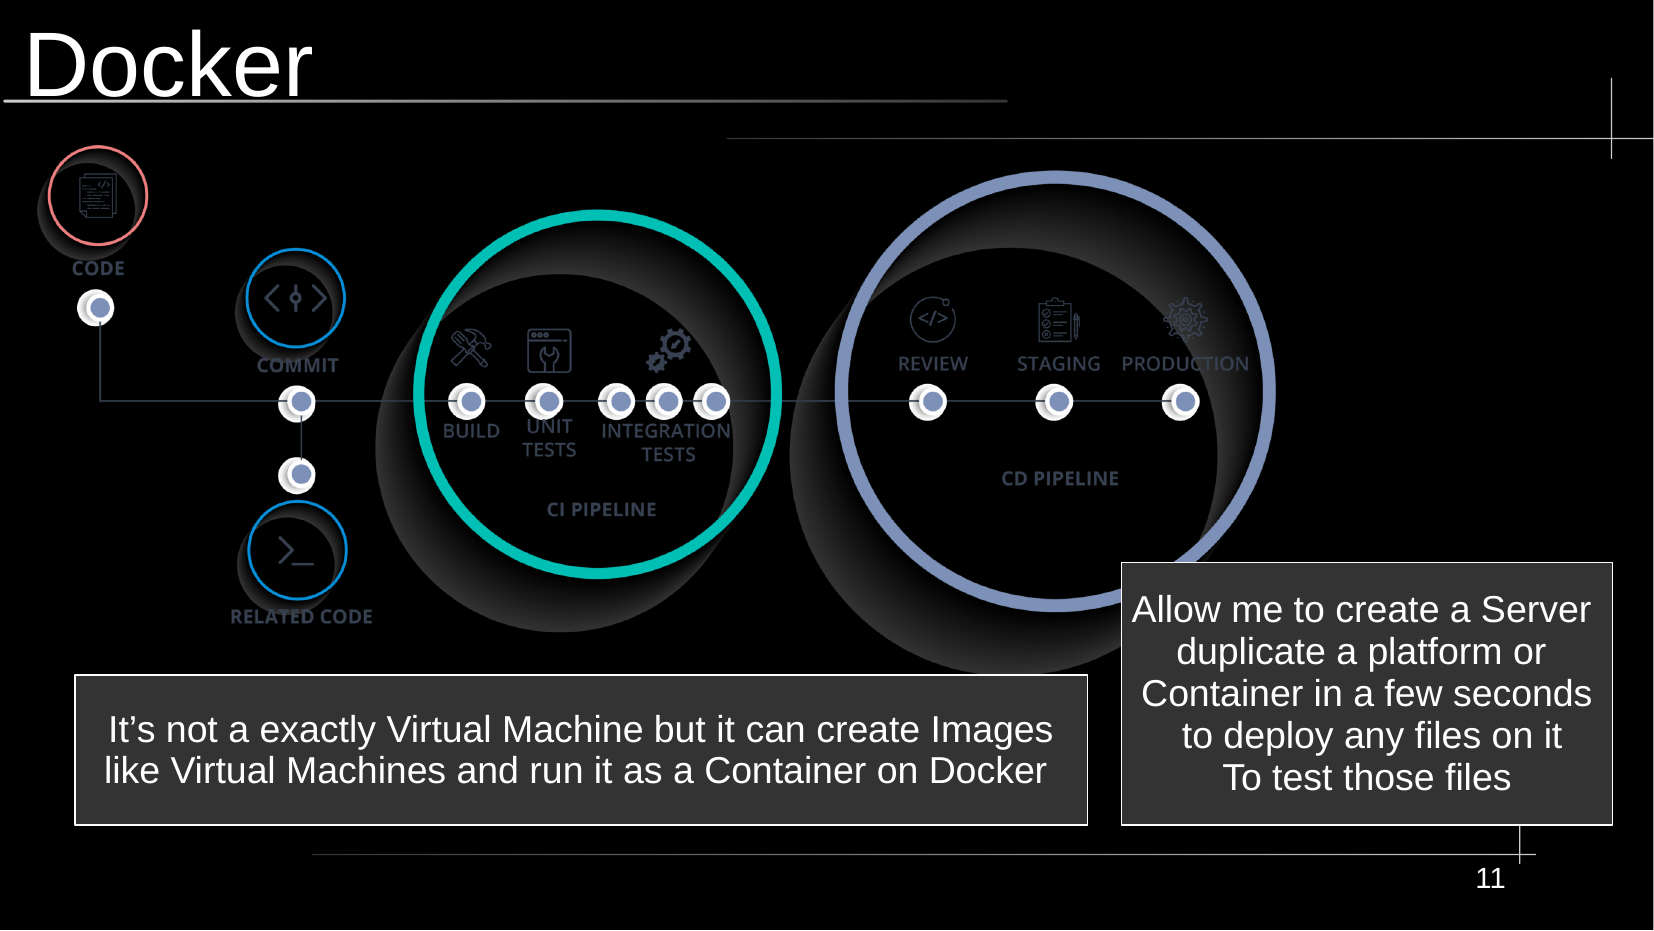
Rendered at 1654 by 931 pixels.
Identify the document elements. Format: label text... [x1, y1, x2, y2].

text_box It’s not a exactly Virtual Machine but it can create Images like Virtual Machines and run it as a Container on Docker [74, 675, 1088, 826]
text_box Allow me to create a Server duplicate a platform or Container in a few seconds to deploy any files on it To test those files [1121, 562, 1613, 825]
picture [37, 145, 1276, 676]
title Docker [23, 11, 1589, 119]
